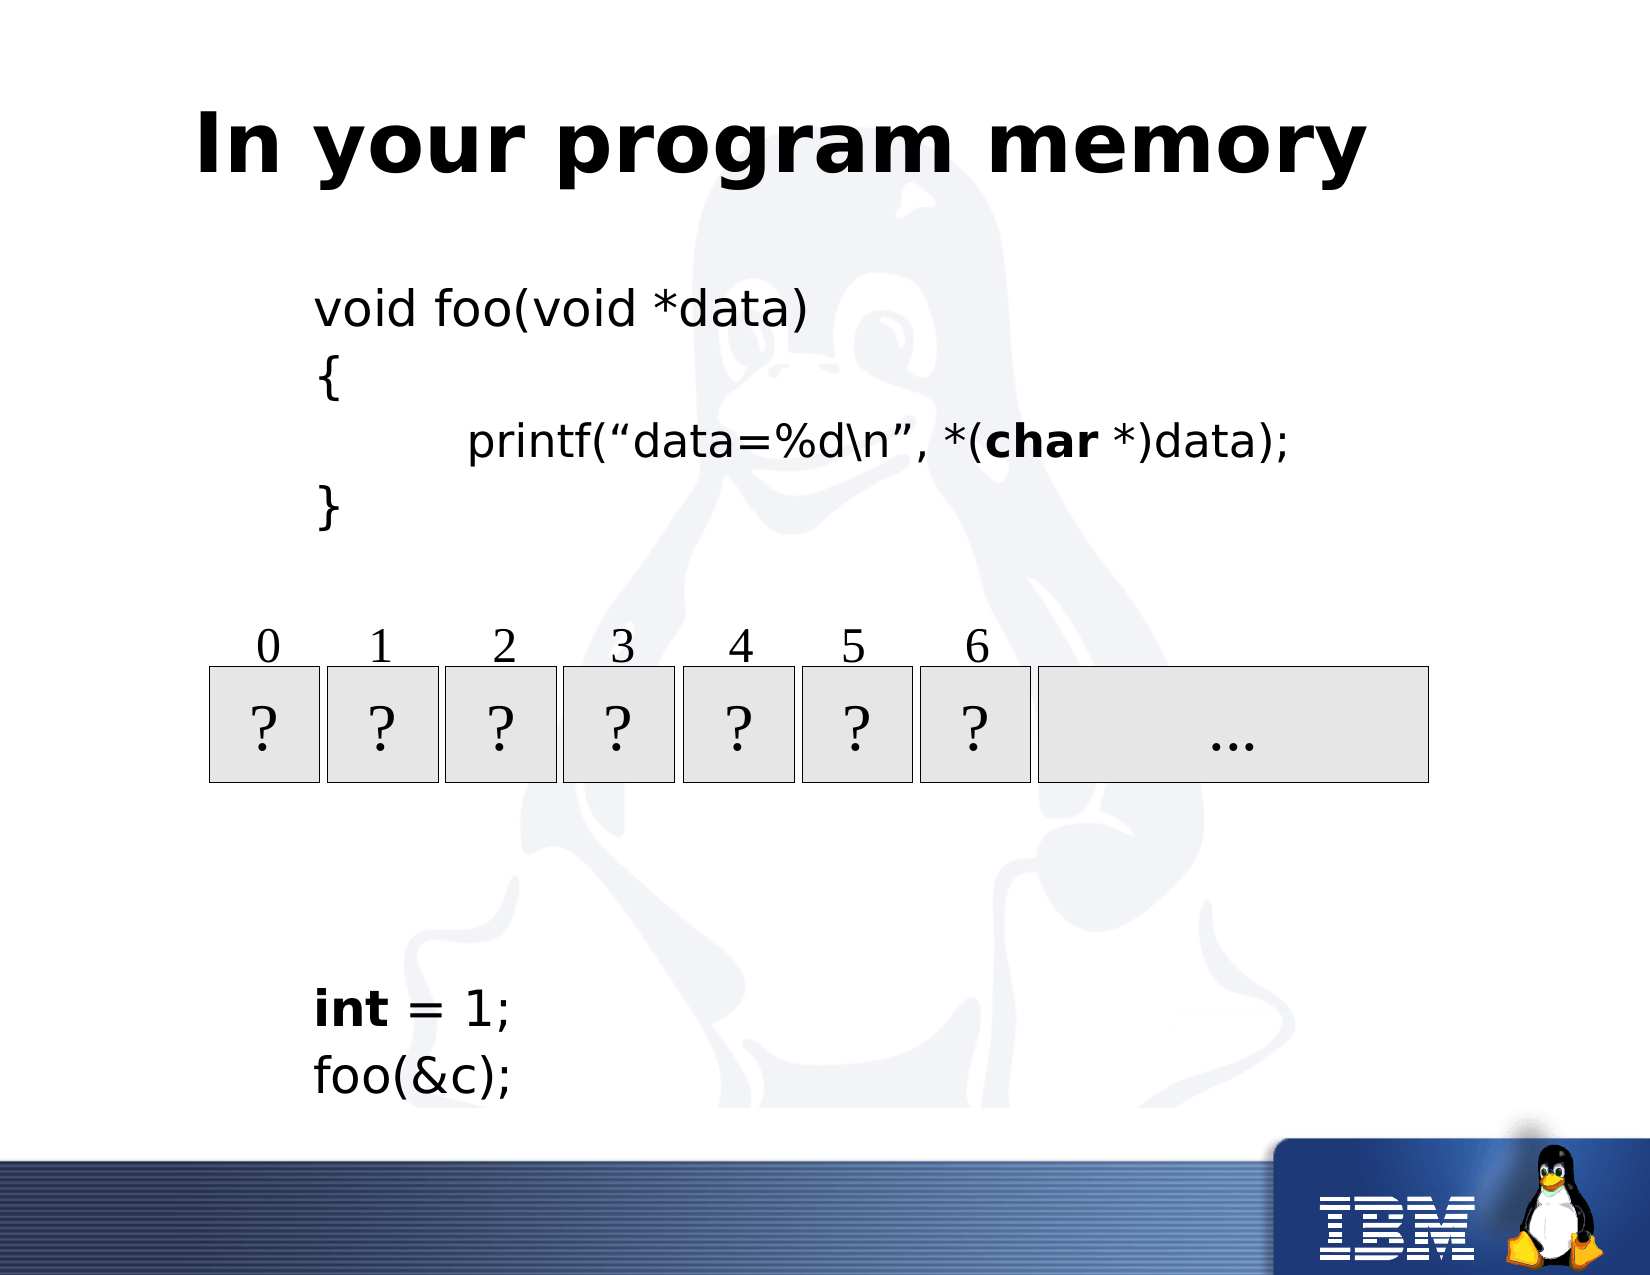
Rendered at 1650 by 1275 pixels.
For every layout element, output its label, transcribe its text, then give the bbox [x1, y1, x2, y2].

list void foo(void *data) { printf(“data=%d\n”, *(char *)data); } int = 1; foo(&c); [76, 279, 1457, 1171]
text_box 6 [964, 613, 990, 669]
text_box 5 [840, 613, 866, 669]
text_box 3 [610, 613, 636, 669]
text_box ? [683, 666, 795, 783]
text_box 4 [728, 613, 754, 669]
text_box ... [1038, 666, 1429, 783]
text_box ? [209, 666, 320, 783]
text_box ? [327, 666, 439, 783]
text_box ? [445, 666, 557, 783]
text_box 1 [368, 613, 394, 666]
title In your program memory [76, 76, 1457, 211]
text_box ? [920, 666, 1031, 783]
text_box ? [802, 666, 913, 783]
text_box 0 [256, 613, 282, 666]
text_box 2 [492, 613, 518, 669]
text_box ? [563, 666, 675, 783]
